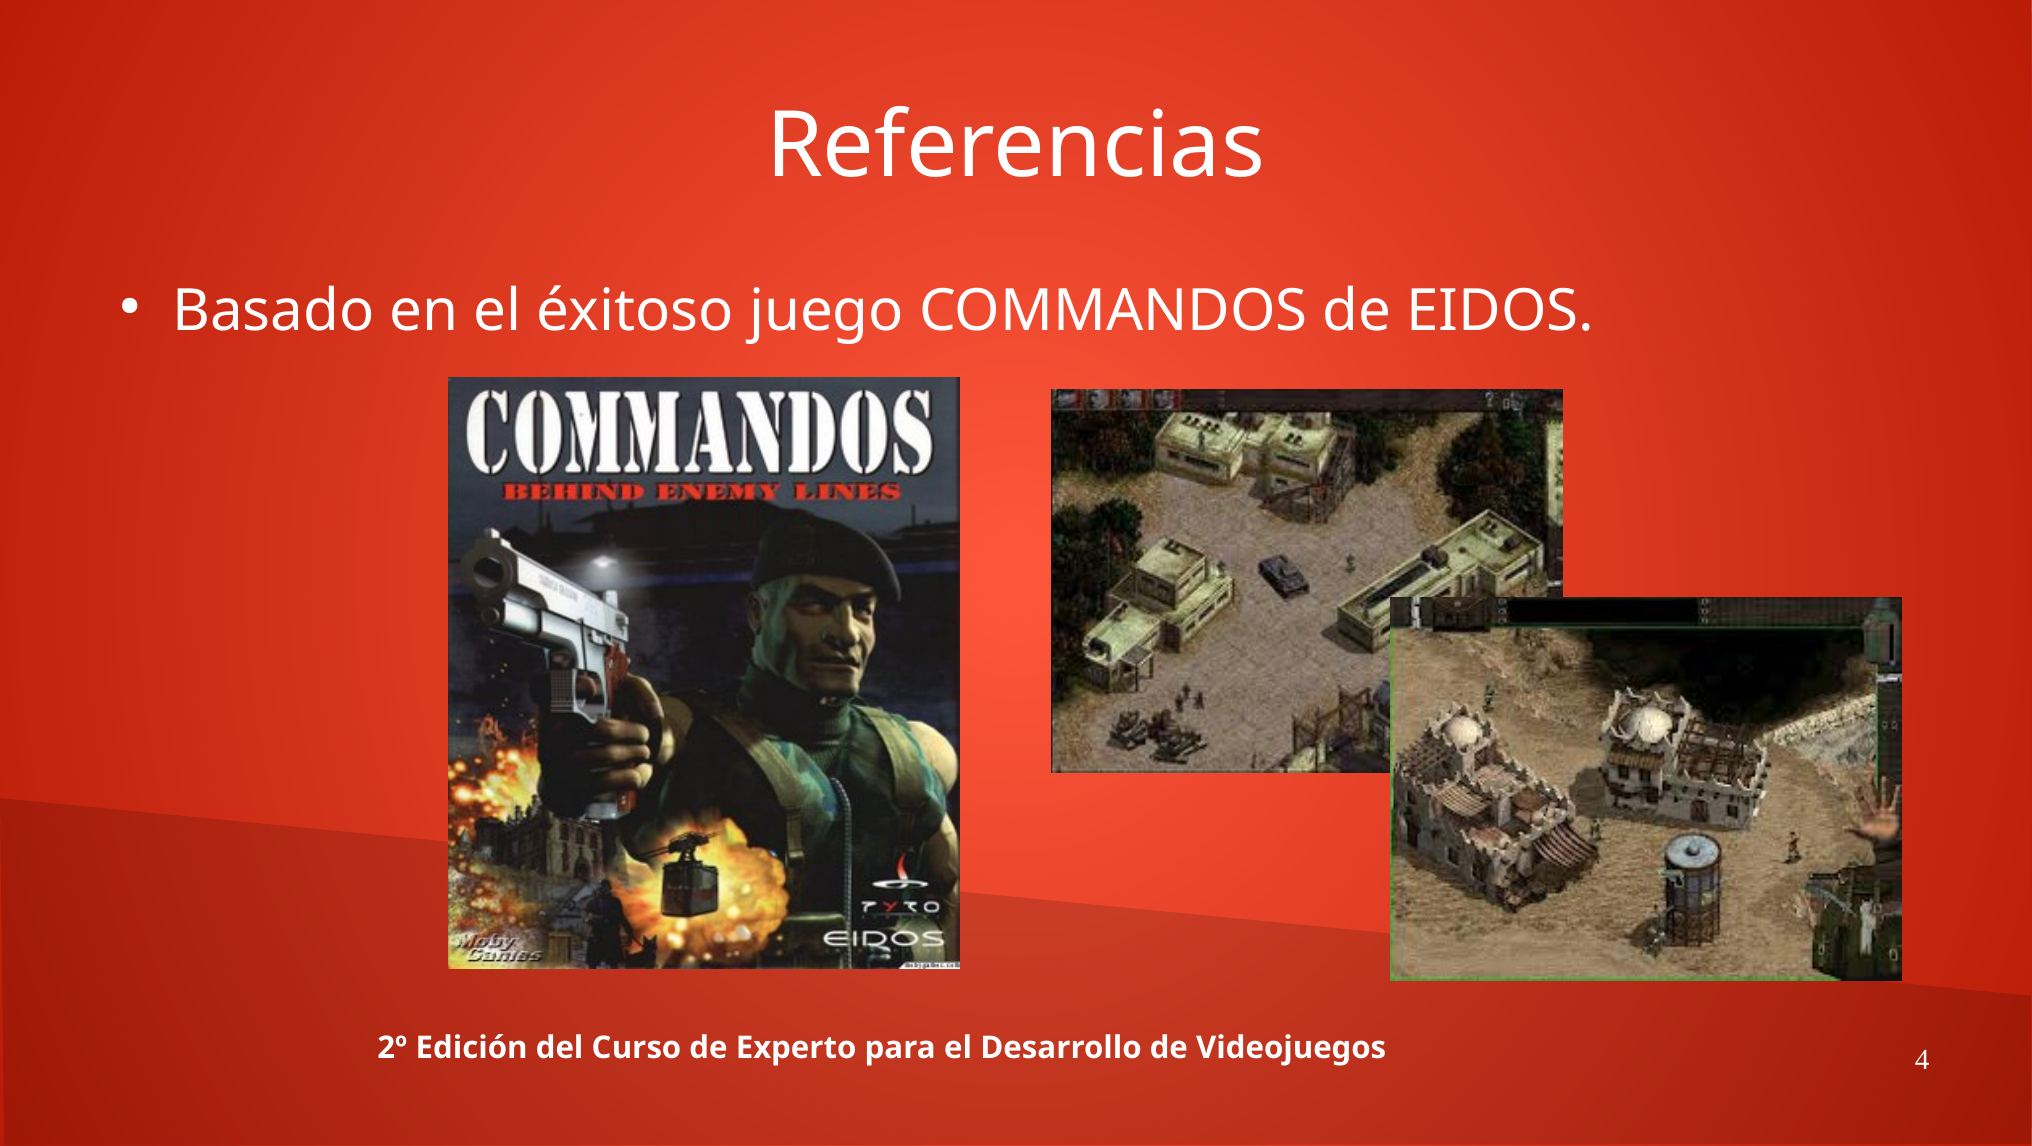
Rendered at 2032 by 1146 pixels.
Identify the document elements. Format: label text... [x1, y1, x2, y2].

list Basado en el éxitoso juego COMMANDOS de EIDOS. [101, 268, 1930, 933]
picture [448, 377, 960, 969]
text_box 2º Edición del Curso de Experto para el Desarrollo de Videojuegos [362, 1018, 1669, 1085]
title Referencias [101, 45, 1930, 237]
picture [1051, 389, 1902, 981]
